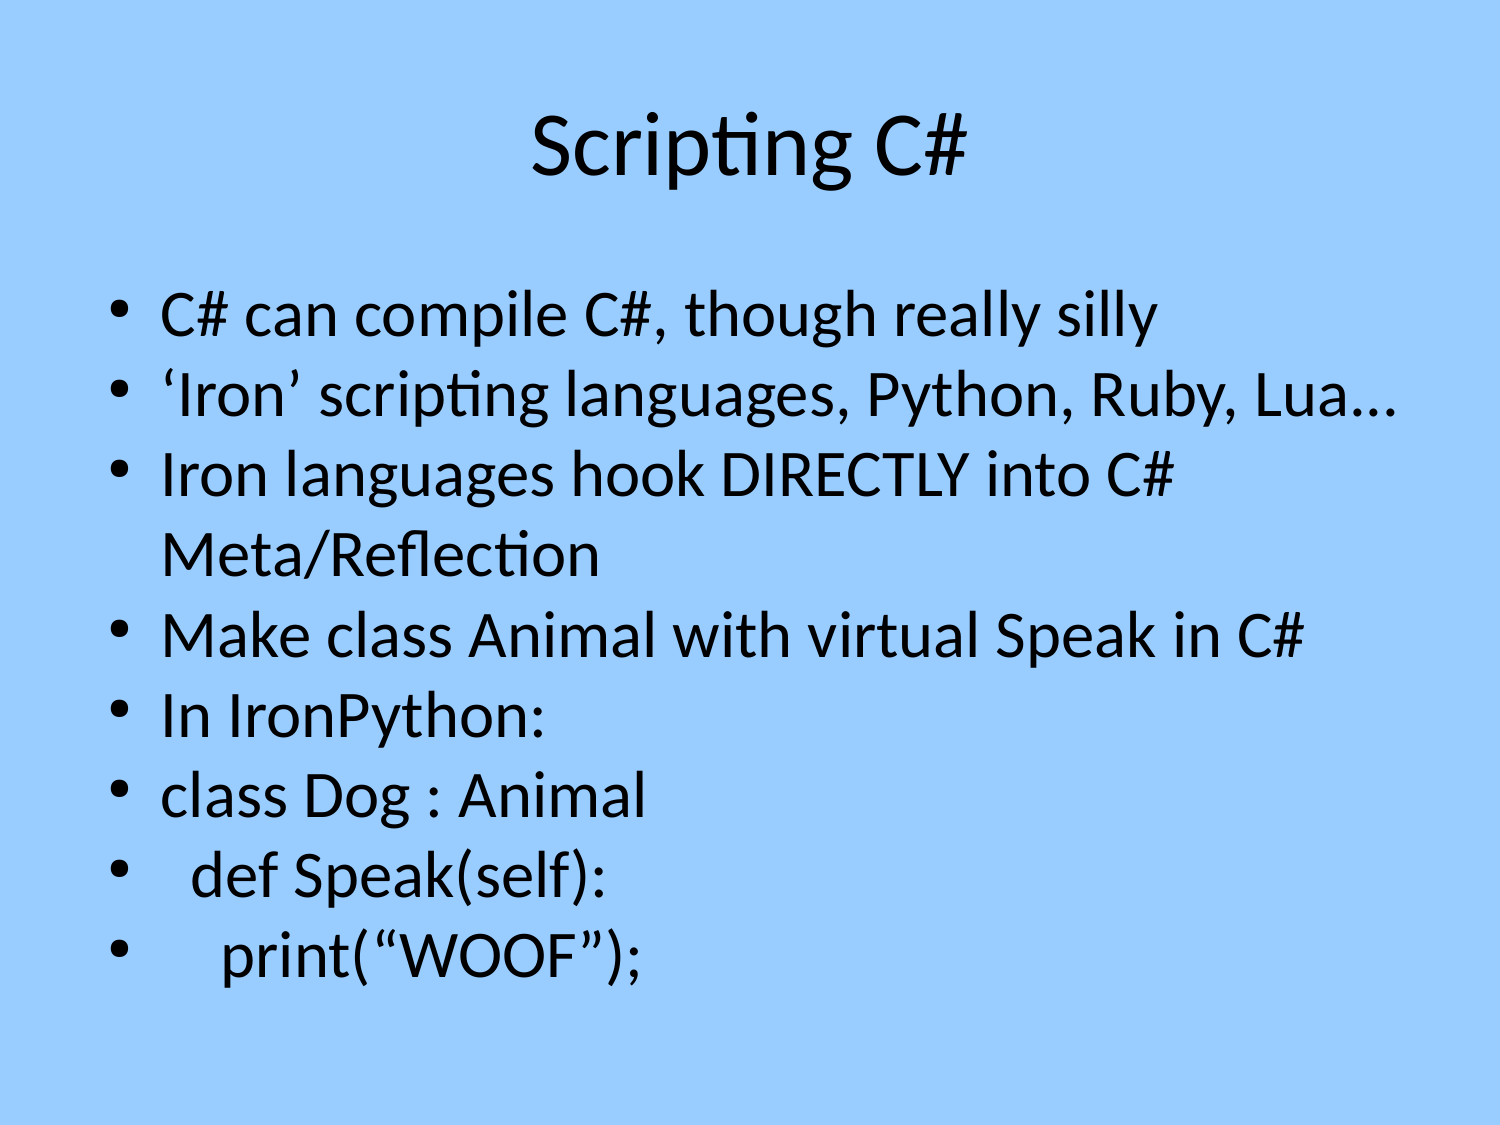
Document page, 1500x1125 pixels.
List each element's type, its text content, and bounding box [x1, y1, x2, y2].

title Scripting C# [75, 45, 1425, 233]
list C# can compile C#, though really silly ‘Iron’ scripting languages, Python, Ruby, Lua... Iron languages hook DIRECTLY into C# Meta/Reflection Make class Animal with virtual Speak in C# In IronPython: class Dog : Animal def Speak(self): print(“WOOF”); [75, 262, 1425, 1005]
